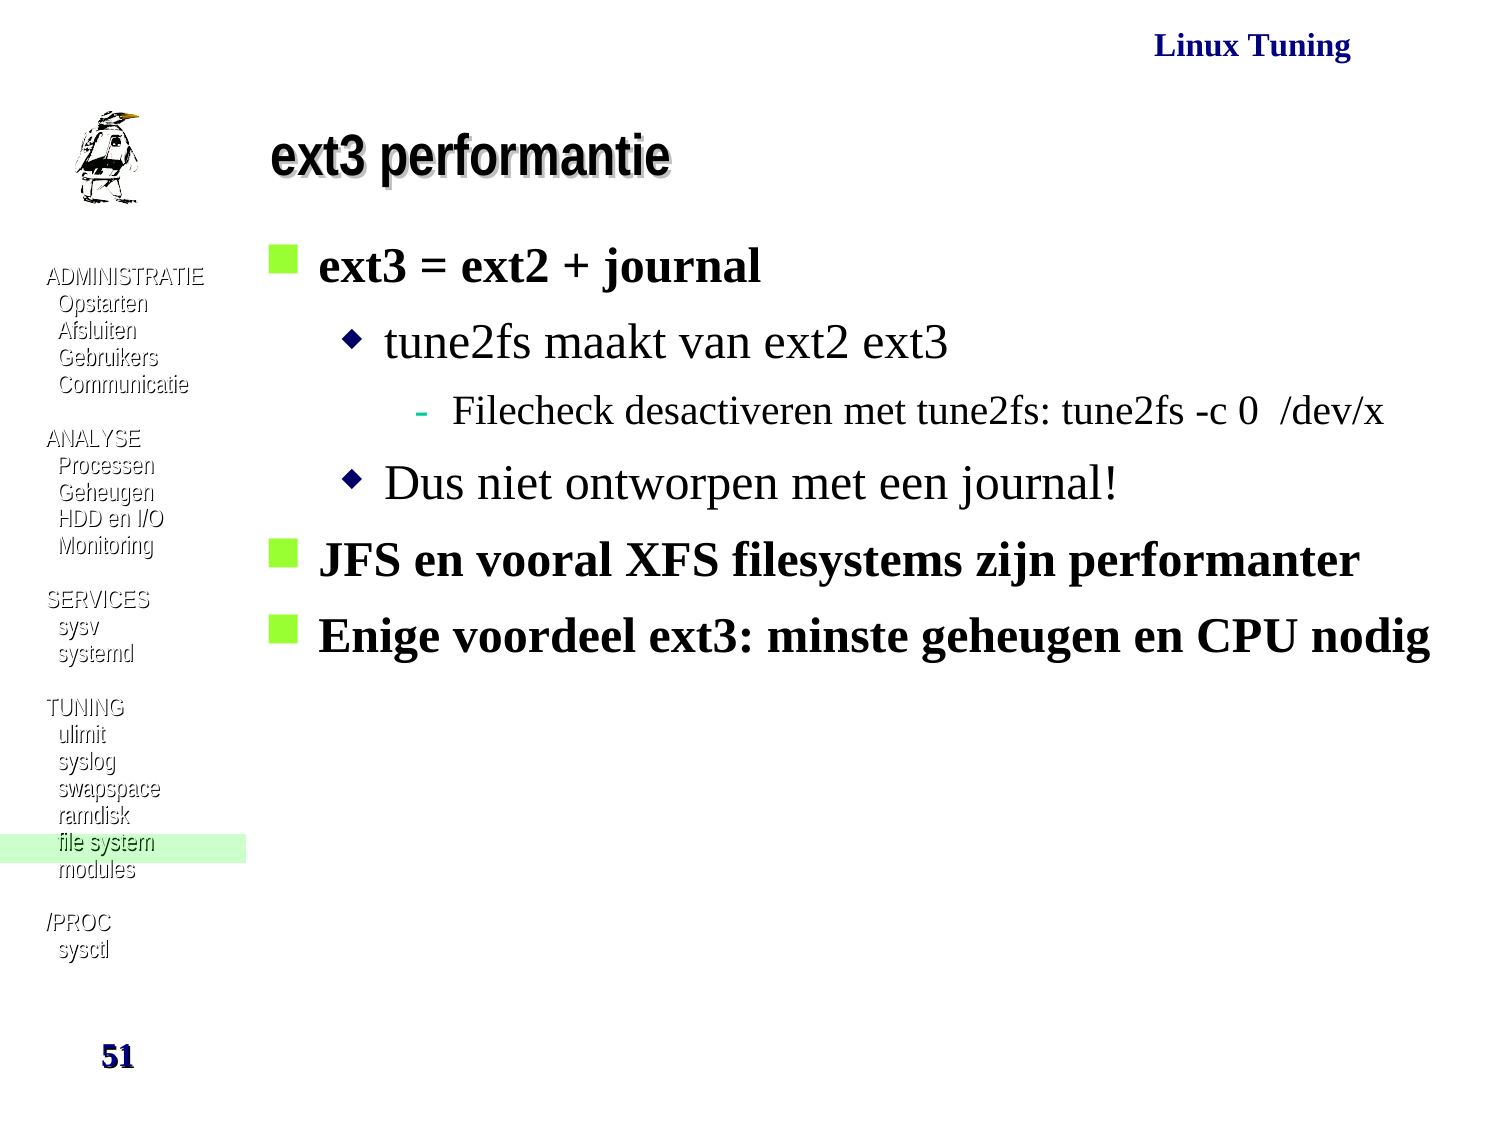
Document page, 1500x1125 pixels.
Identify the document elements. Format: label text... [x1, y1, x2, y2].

text_box [0, 833, 247, 863]
picture [57, 105, 143, 206]
title ext3 performantie [270, 41, 1500, 250]
list ext3 = ext2 + journal tune2fs maakt van ext2 ext3 Filecheck desactiveren met tune2fs: tune2fs -c 0 /dev/x Dus niet ontworpen met een journal! JFS en vooral XFS filesystems zijn performanter Enige voordeel ext3: minste geheugen en CPU nodig [264, 229, 1486, 882]
